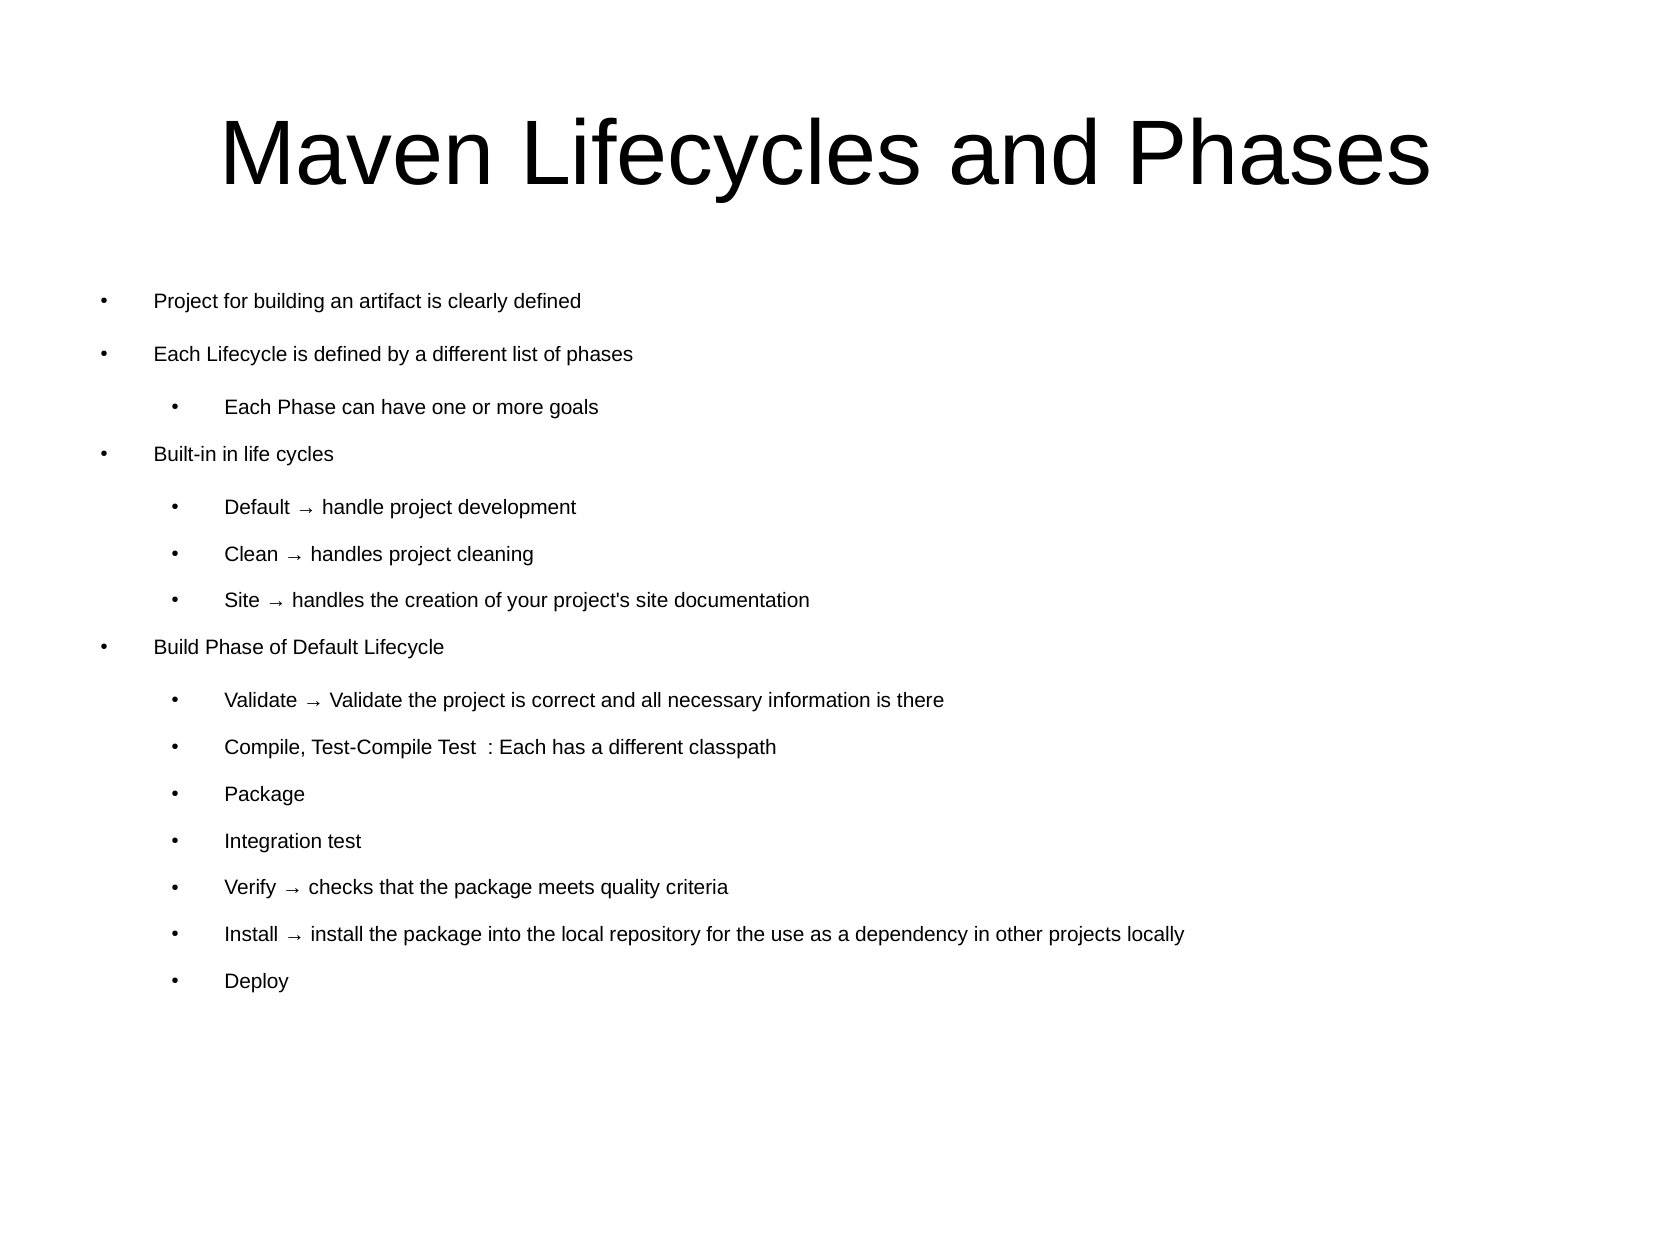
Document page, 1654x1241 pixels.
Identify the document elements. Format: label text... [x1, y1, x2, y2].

title Maven Lifecycles and Phases [82, 49, 1571, 257]
list Project for building an artifact is clearly defined Each Lifecycle is defined by a different list of phases Each Phase can have one or more goals Built-in in life cycles Default → handle project development Clean → handles project cleaning Site → handles the creation of your project's site documentation Build Phase of Default Lifecycle Validate → Validate the project is correct and all necessary information is there Compile, Test-Compile Test : Each has a different classpath Package Integration test Verify → checks that the package meets quality criteria Install → install the package into the local repository for the use as a dependency in other projects locally Deploy [82, 290, 1571, 1109]
